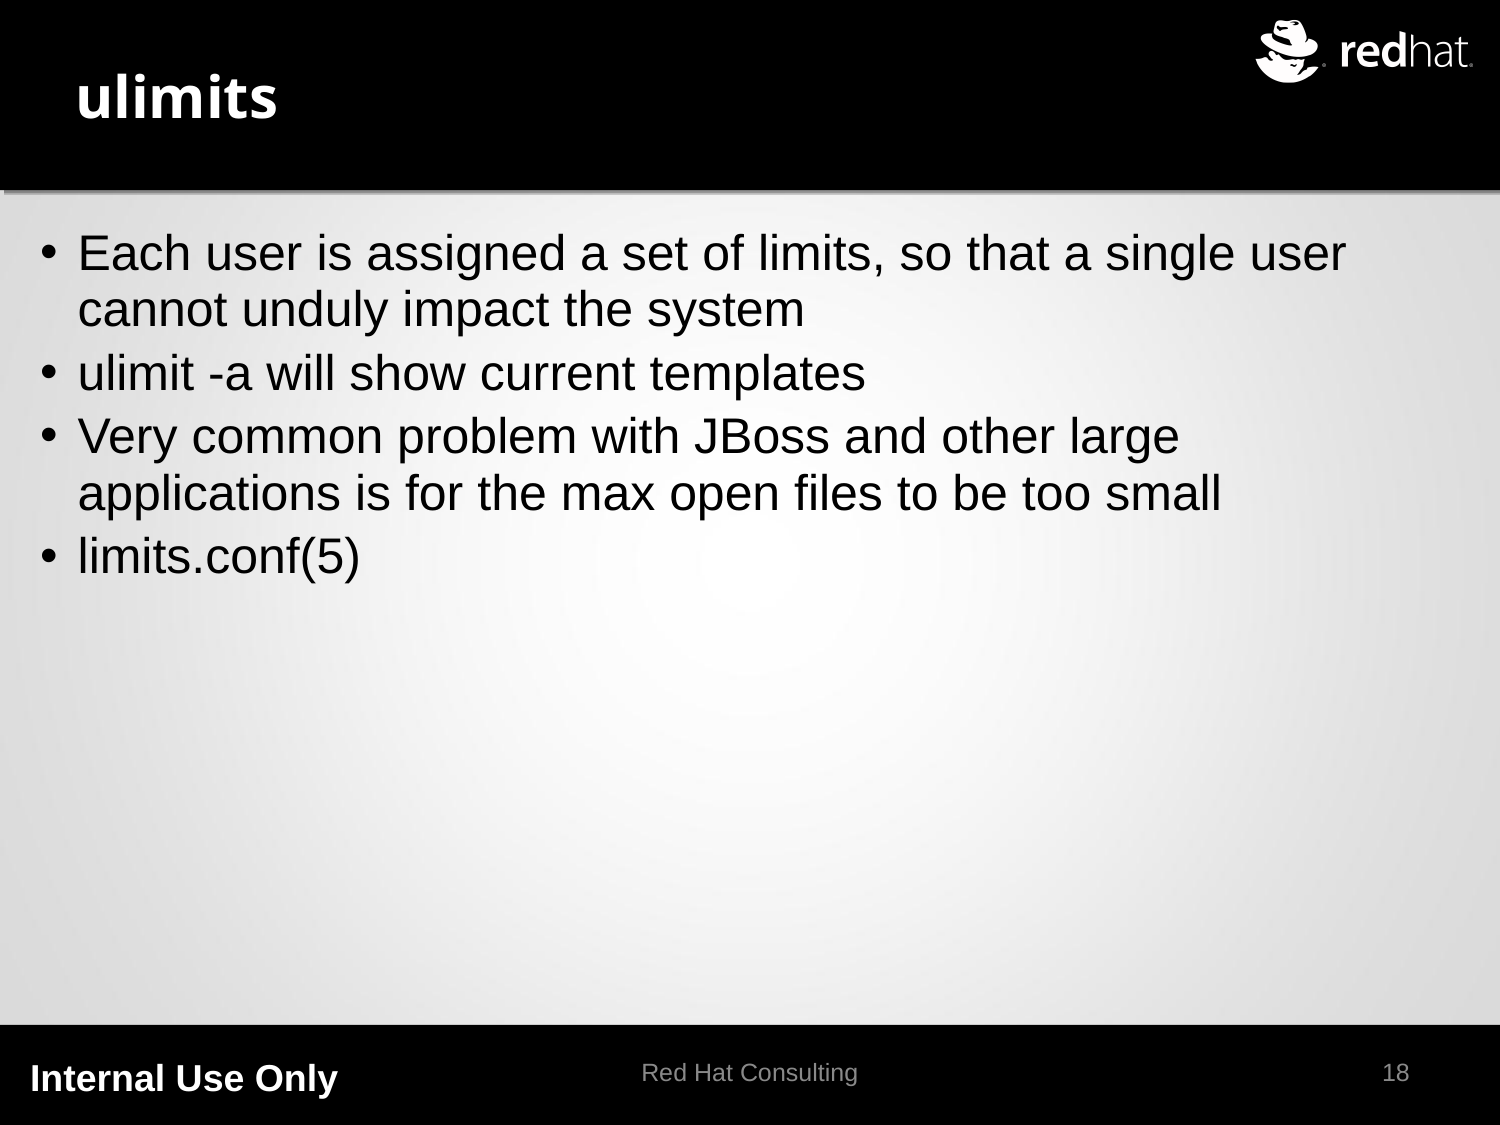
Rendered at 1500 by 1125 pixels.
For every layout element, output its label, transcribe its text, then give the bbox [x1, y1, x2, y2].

title ulimits [0, 0, 1234, 191]
text_box Red Hat Consulting [512, 1042, 988, 1103]
picture [0, 191, 1500, 1024]
list Each user is assigned a set of limits, so that a single user cannot unduly impact the system ulimit -a will show current templates Very common problem with JBoss and other large applications is for the max open files to be too small limits.conf(5) [24, 216, 1471, 992]
text_box <number> [1257, 1042, 1426, 1103]
picture [1254, 12, 1476, 88]
